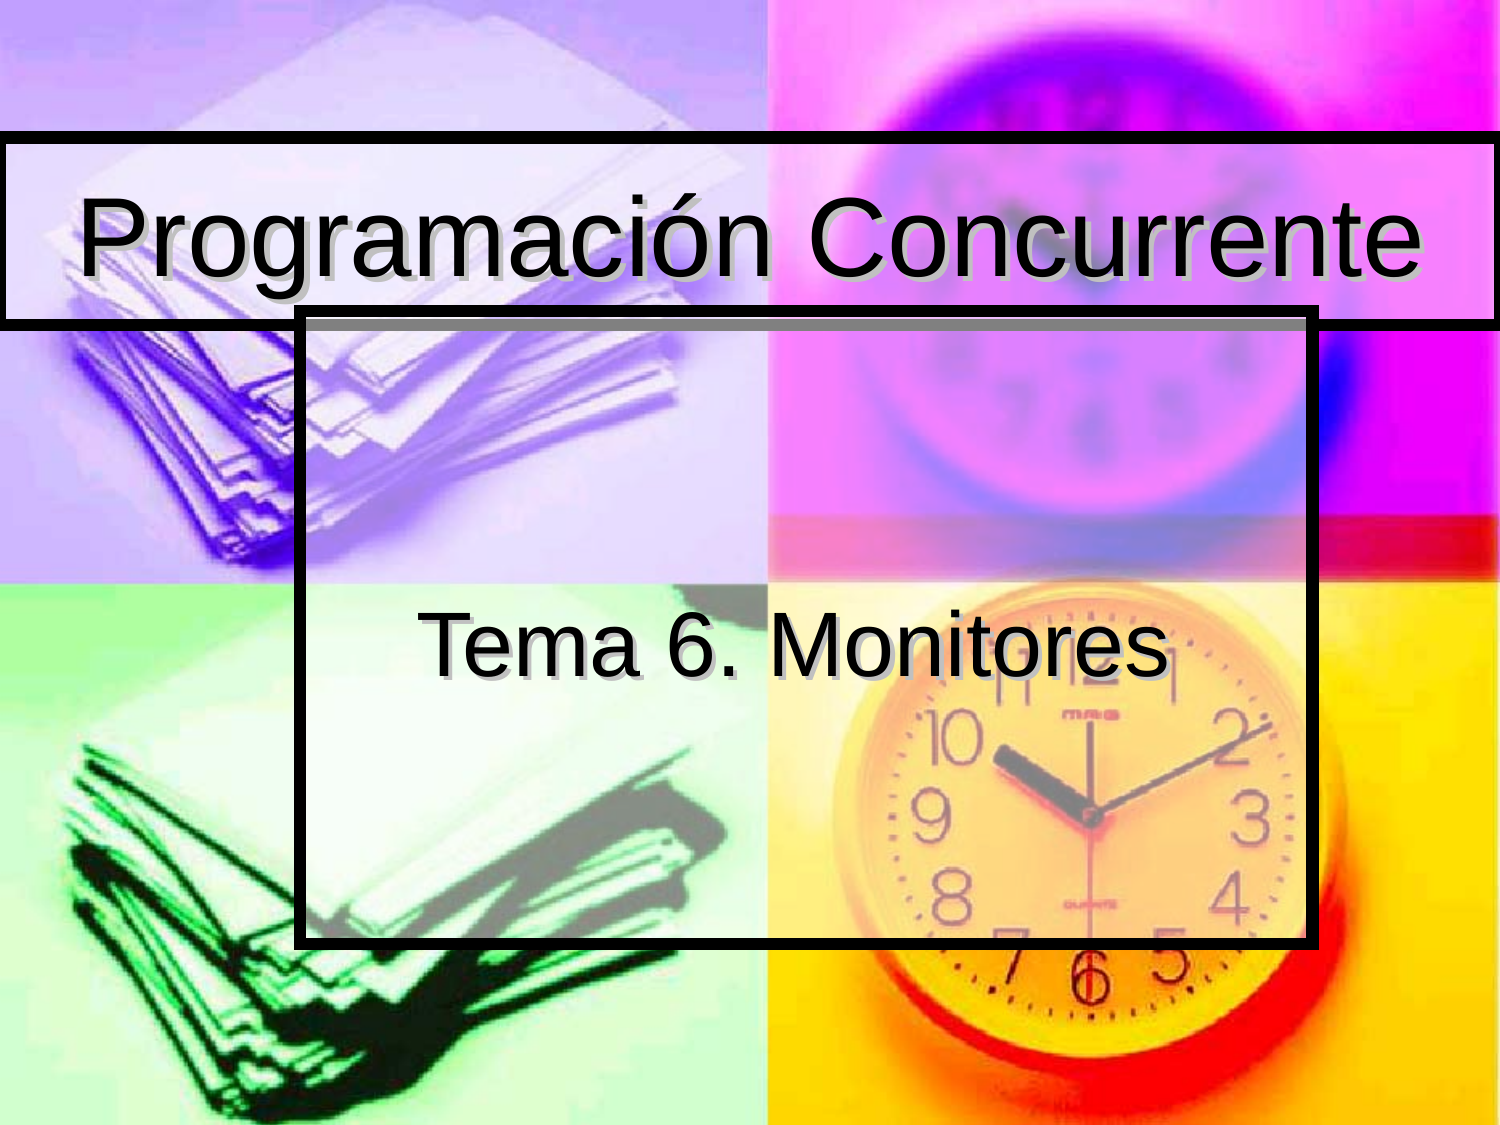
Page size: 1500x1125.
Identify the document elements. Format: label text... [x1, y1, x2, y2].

picture [0, 331, 1500, 1125]
subtitle Tema 6. Monitores [299, 311, 1313, 944]
title Programación Concurrente [0, 137, 1500, 325]
picture [0, 0, 1500, 131]
